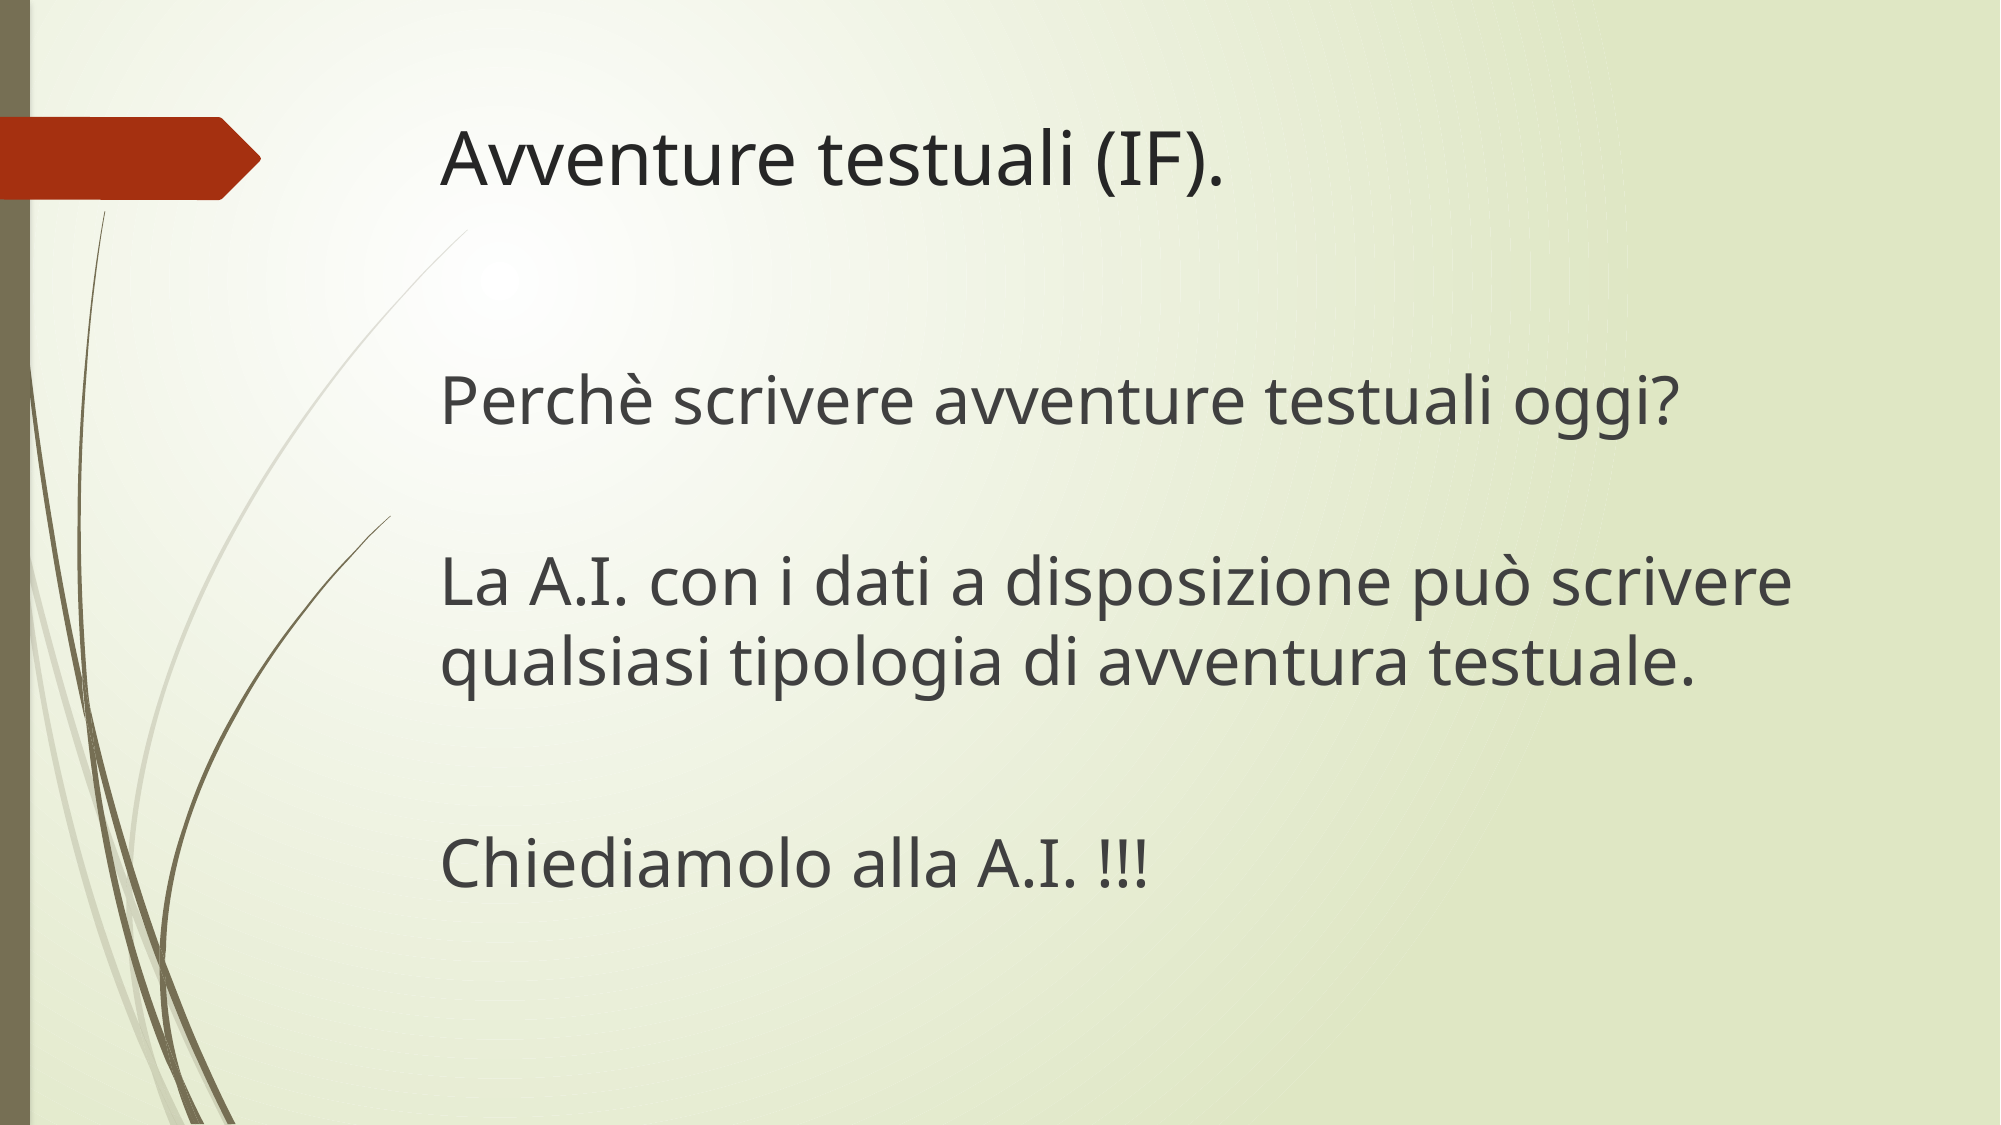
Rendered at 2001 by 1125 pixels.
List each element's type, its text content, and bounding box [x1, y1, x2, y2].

title Avventure testuali (IF). [425, 102, 1888, 313]
list Perchè scrivere avventure testuali oggi? La A.I. con i dati a disposizione può scrivere qualsiasi tipologia di avventura testuale. Chiediamolo alla A.I. !!! [424, 350, 1888, 970]
